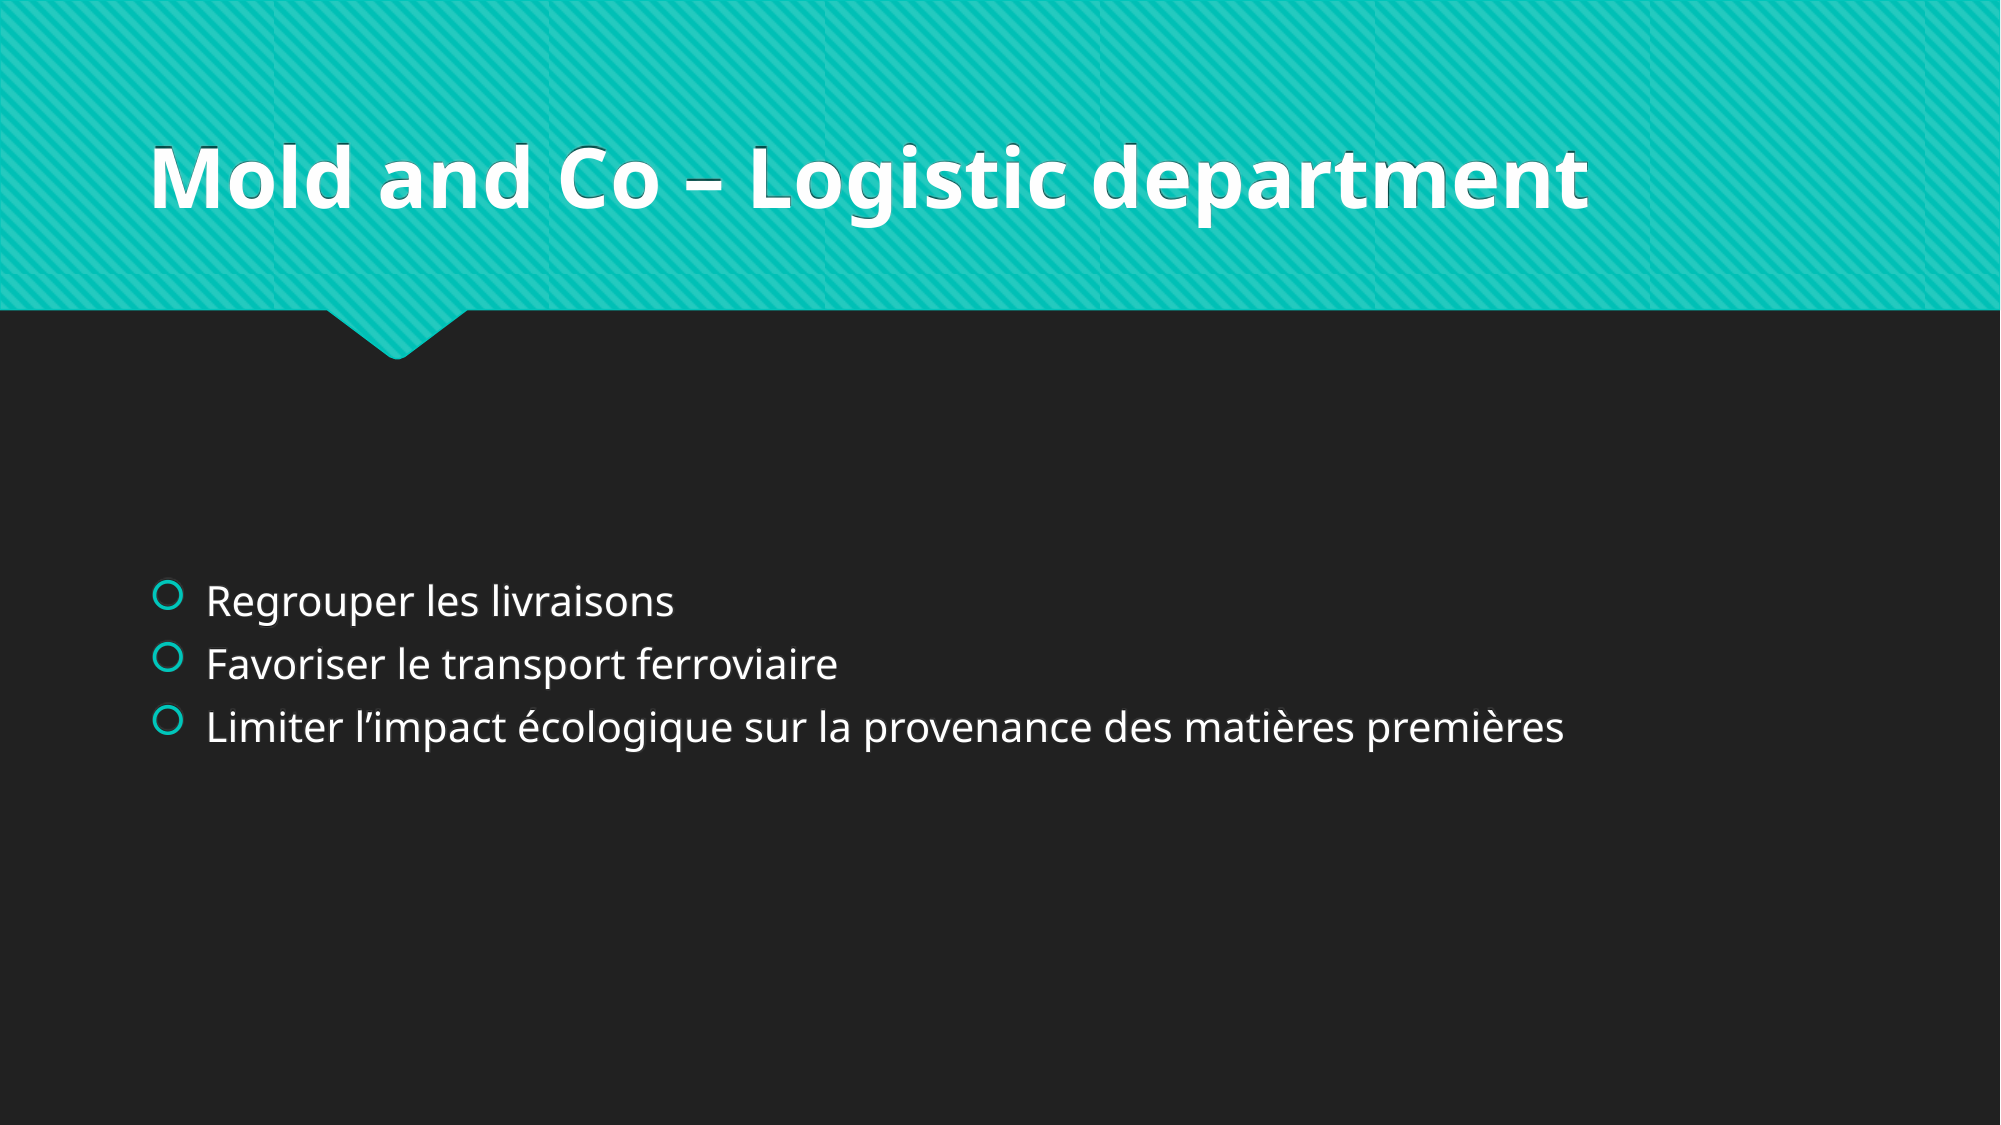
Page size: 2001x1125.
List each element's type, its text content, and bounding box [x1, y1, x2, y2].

list Regrouper les livraisons Favoriser le transport ferroviaire Limiter l’impact écologique sur la provenance des matières premières [134, 364, 1866, 962]
title Mold and Co – Logistic department [132, 73, 1868, 233]
